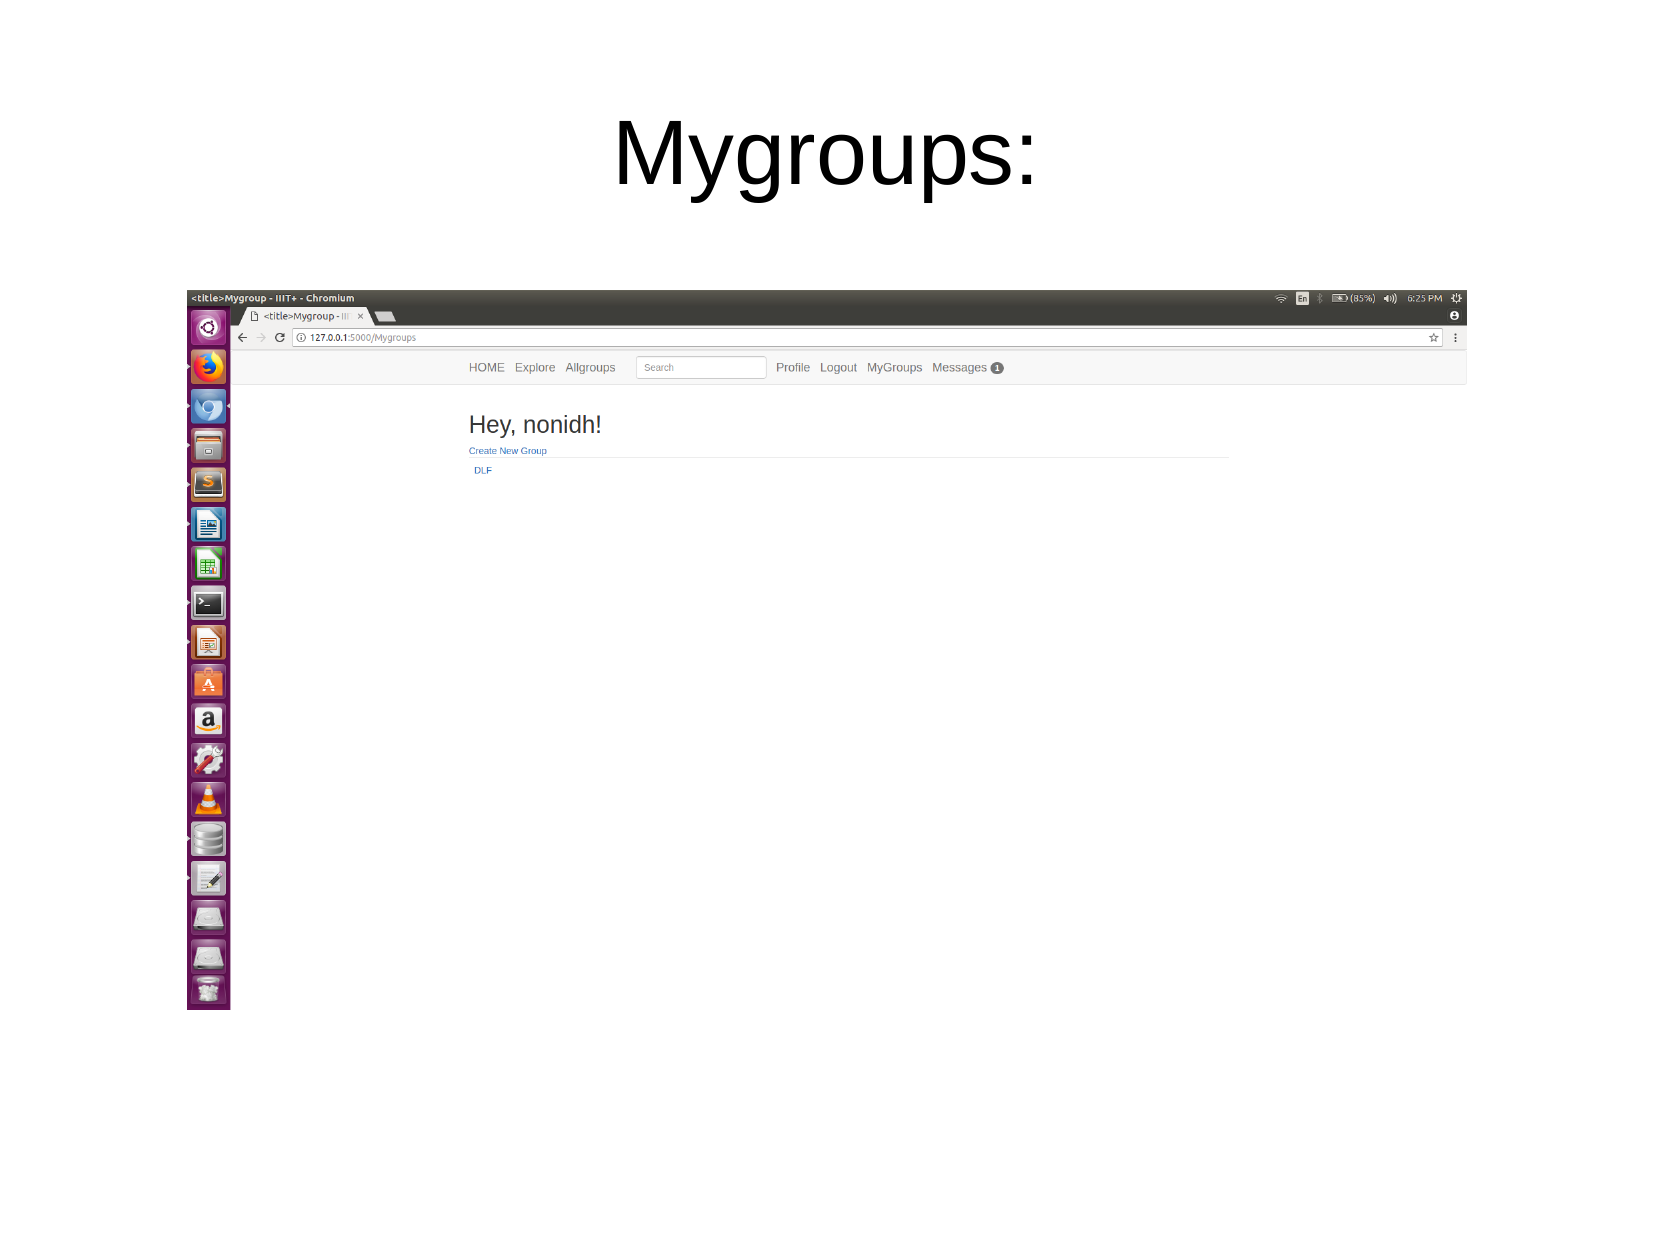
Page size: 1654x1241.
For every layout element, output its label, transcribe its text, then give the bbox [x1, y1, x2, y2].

picture [187, 290, 1467, 1010]
title Mygroups: [82, 49, 1571, 257]
